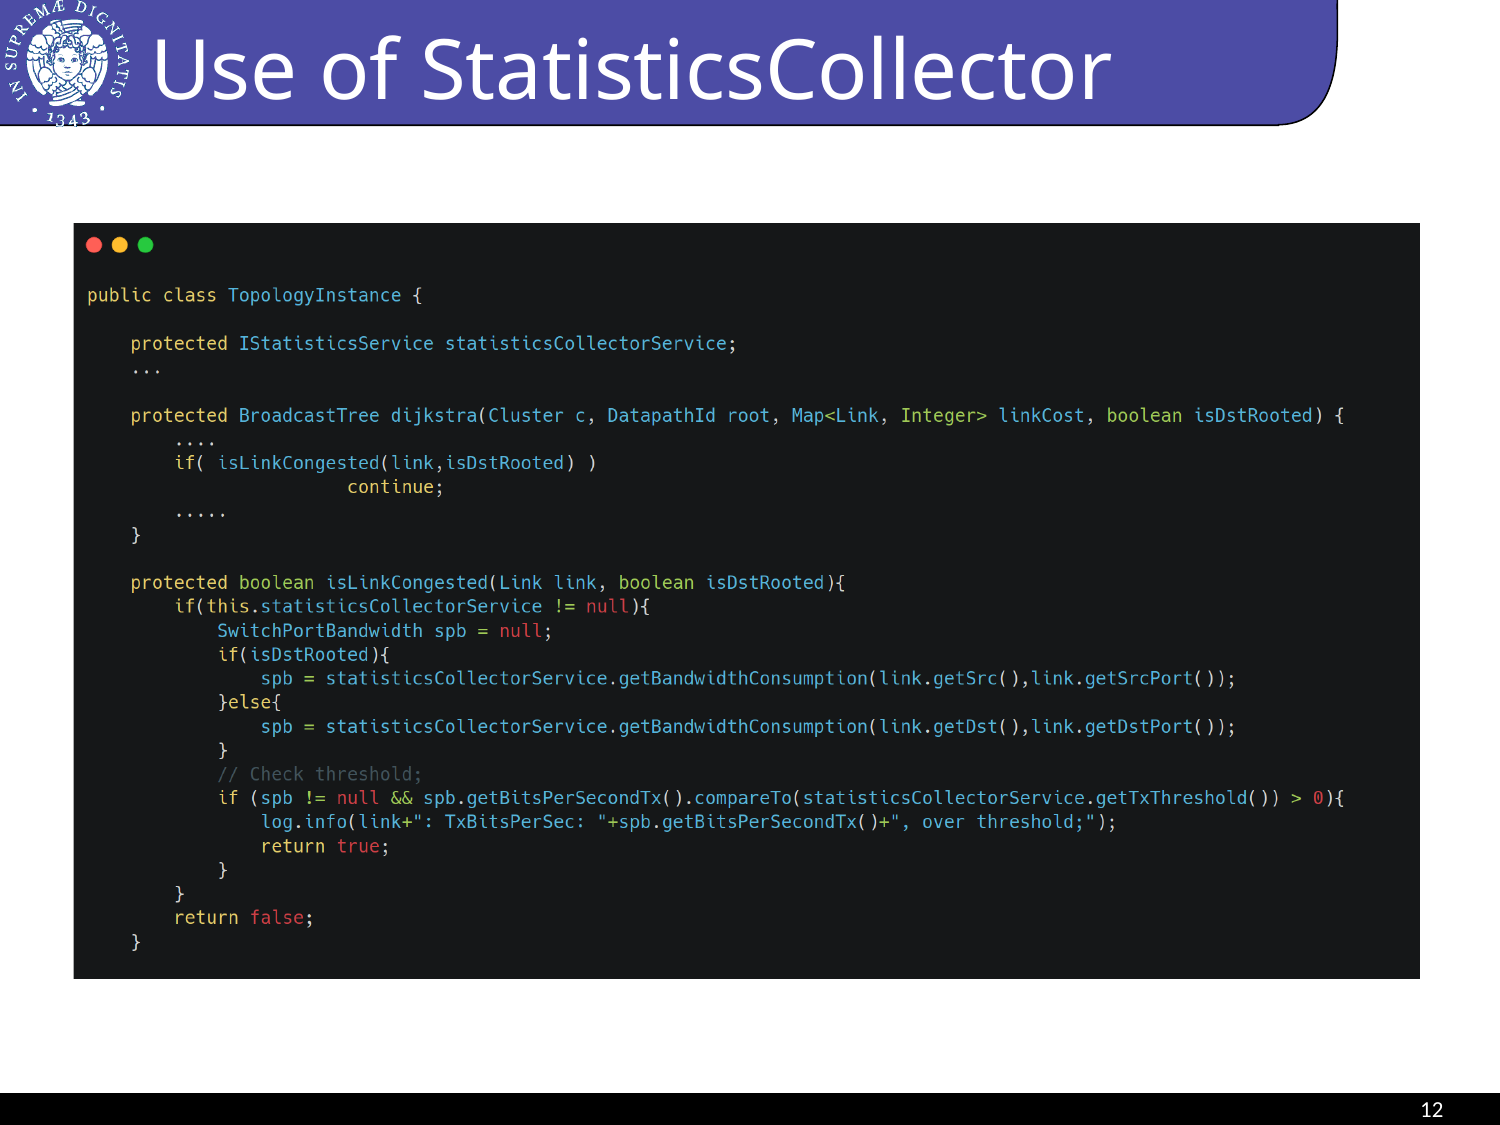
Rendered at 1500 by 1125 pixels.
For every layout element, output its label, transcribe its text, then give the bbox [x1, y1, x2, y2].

picture [73, 223, 1420, 979]
text_box <numero> [2, 1086, 1500, 1125]
text_box Use of StatisticsCollector [135, 7, 1341, 126]
picture [2, 0, 133, 130]
